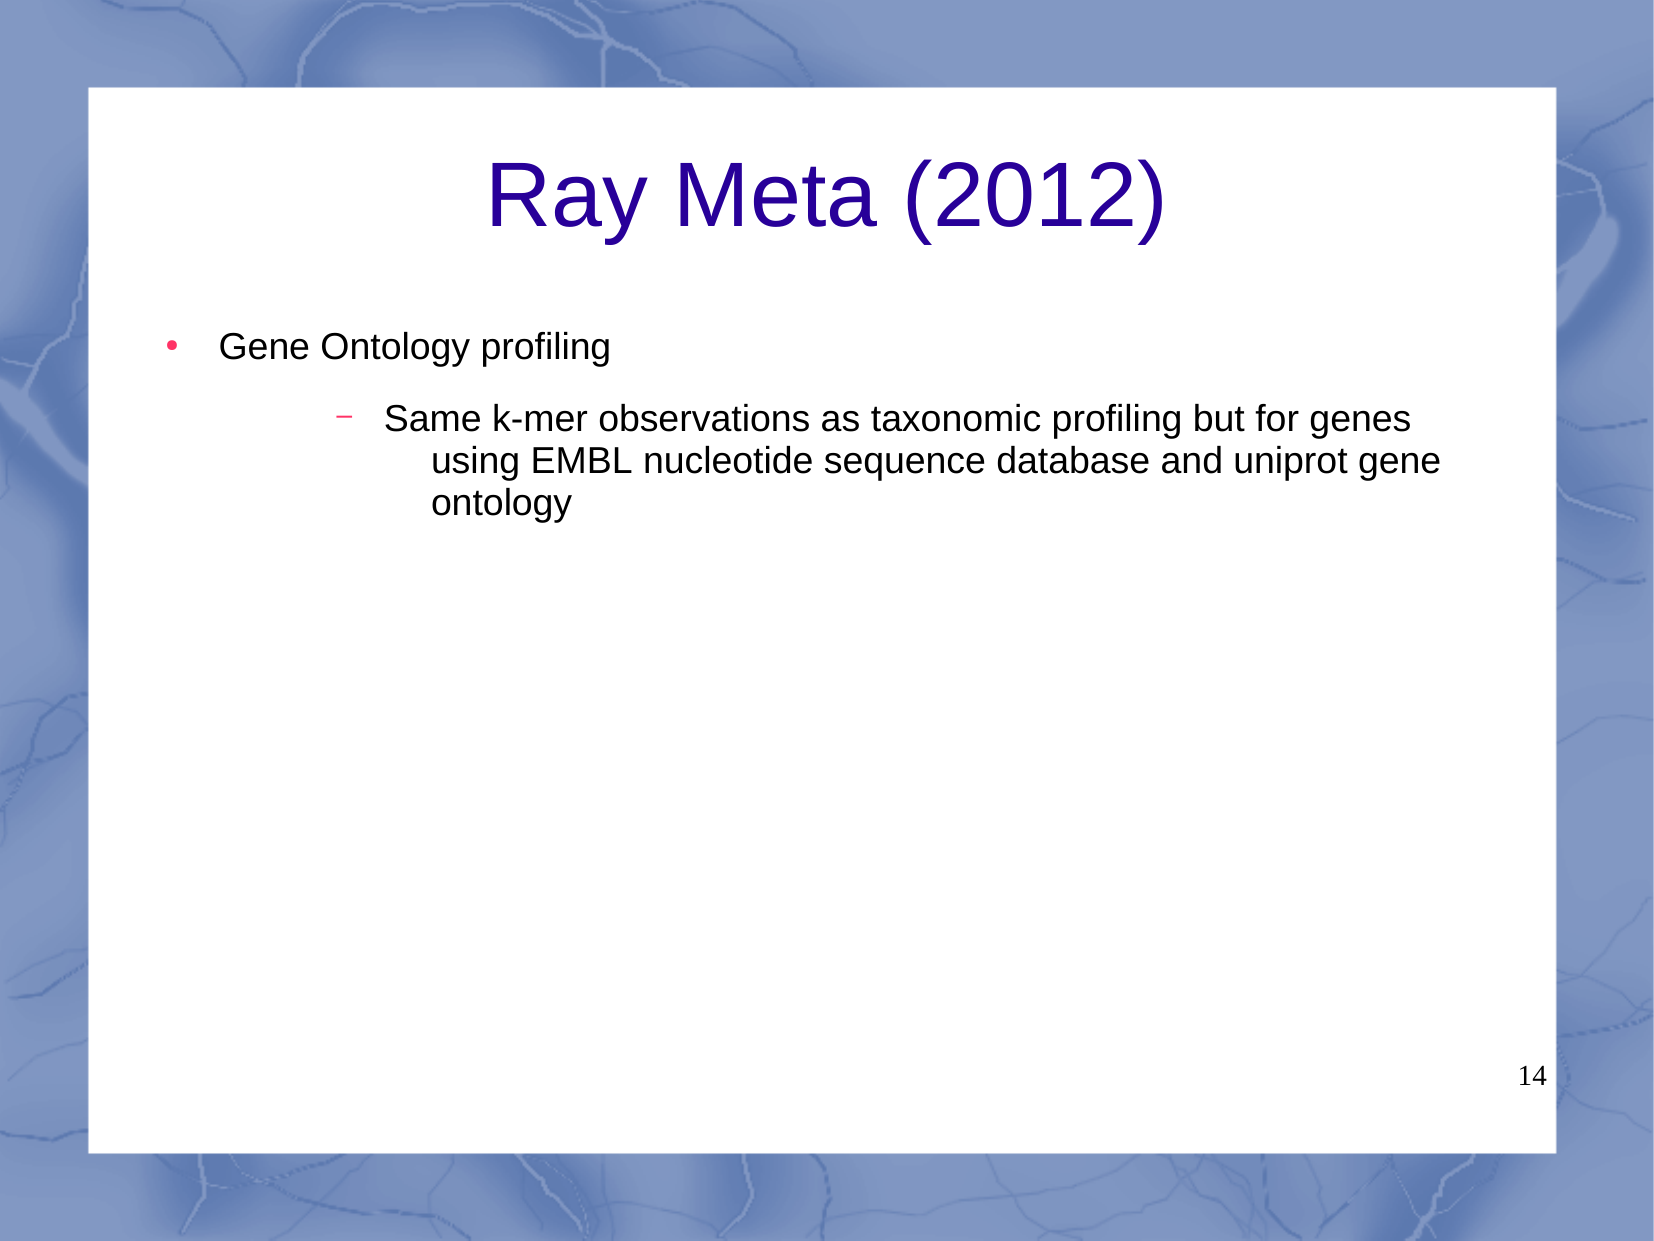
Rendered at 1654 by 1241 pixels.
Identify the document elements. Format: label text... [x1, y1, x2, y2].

title Ray Meta (2012) [118, 90, 1536, 298]
list Gene Ontology profiling Same k-mer observations as taxonomic profiling but for genes using EMBL nucleotide sequence database and uniprot gene ontology [147, 325, 1506, 1045]
picture [0, 0, 1654, 1241]
